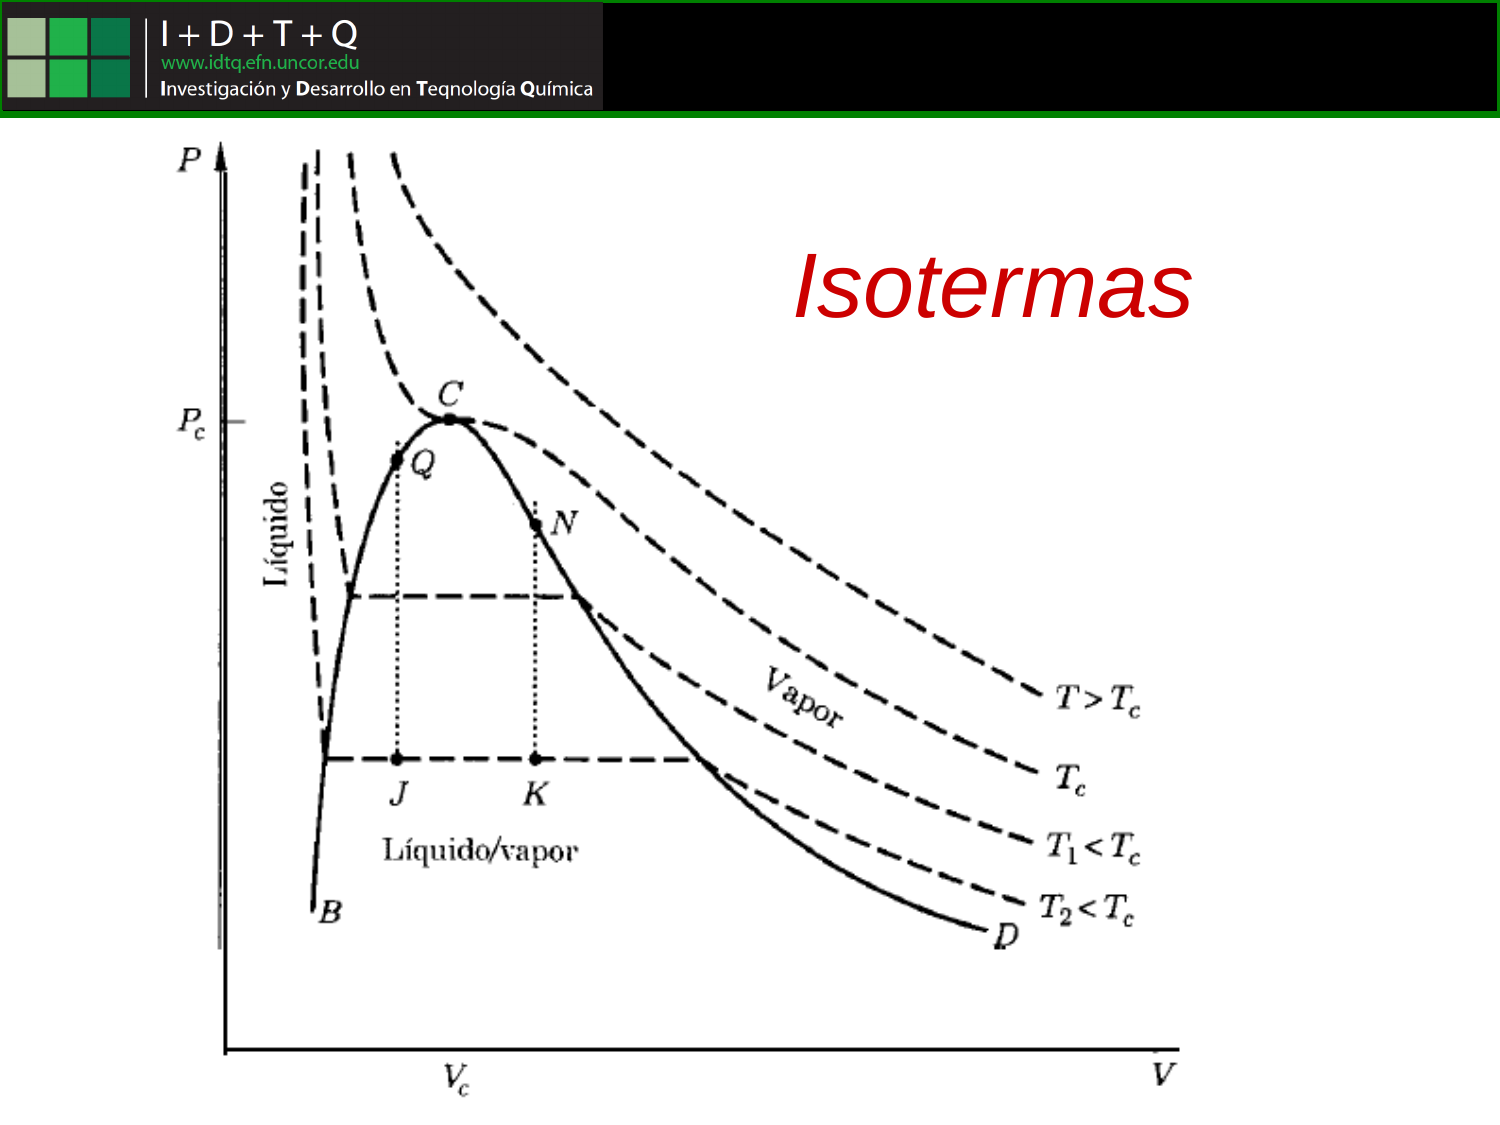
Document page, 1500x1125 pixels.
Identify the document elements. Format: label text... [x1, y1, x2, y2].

title Isotermas [549, 187, 1438, 376]
picture [2, 2, 603, 110]
picture [137, 131, 1263, 1103]
